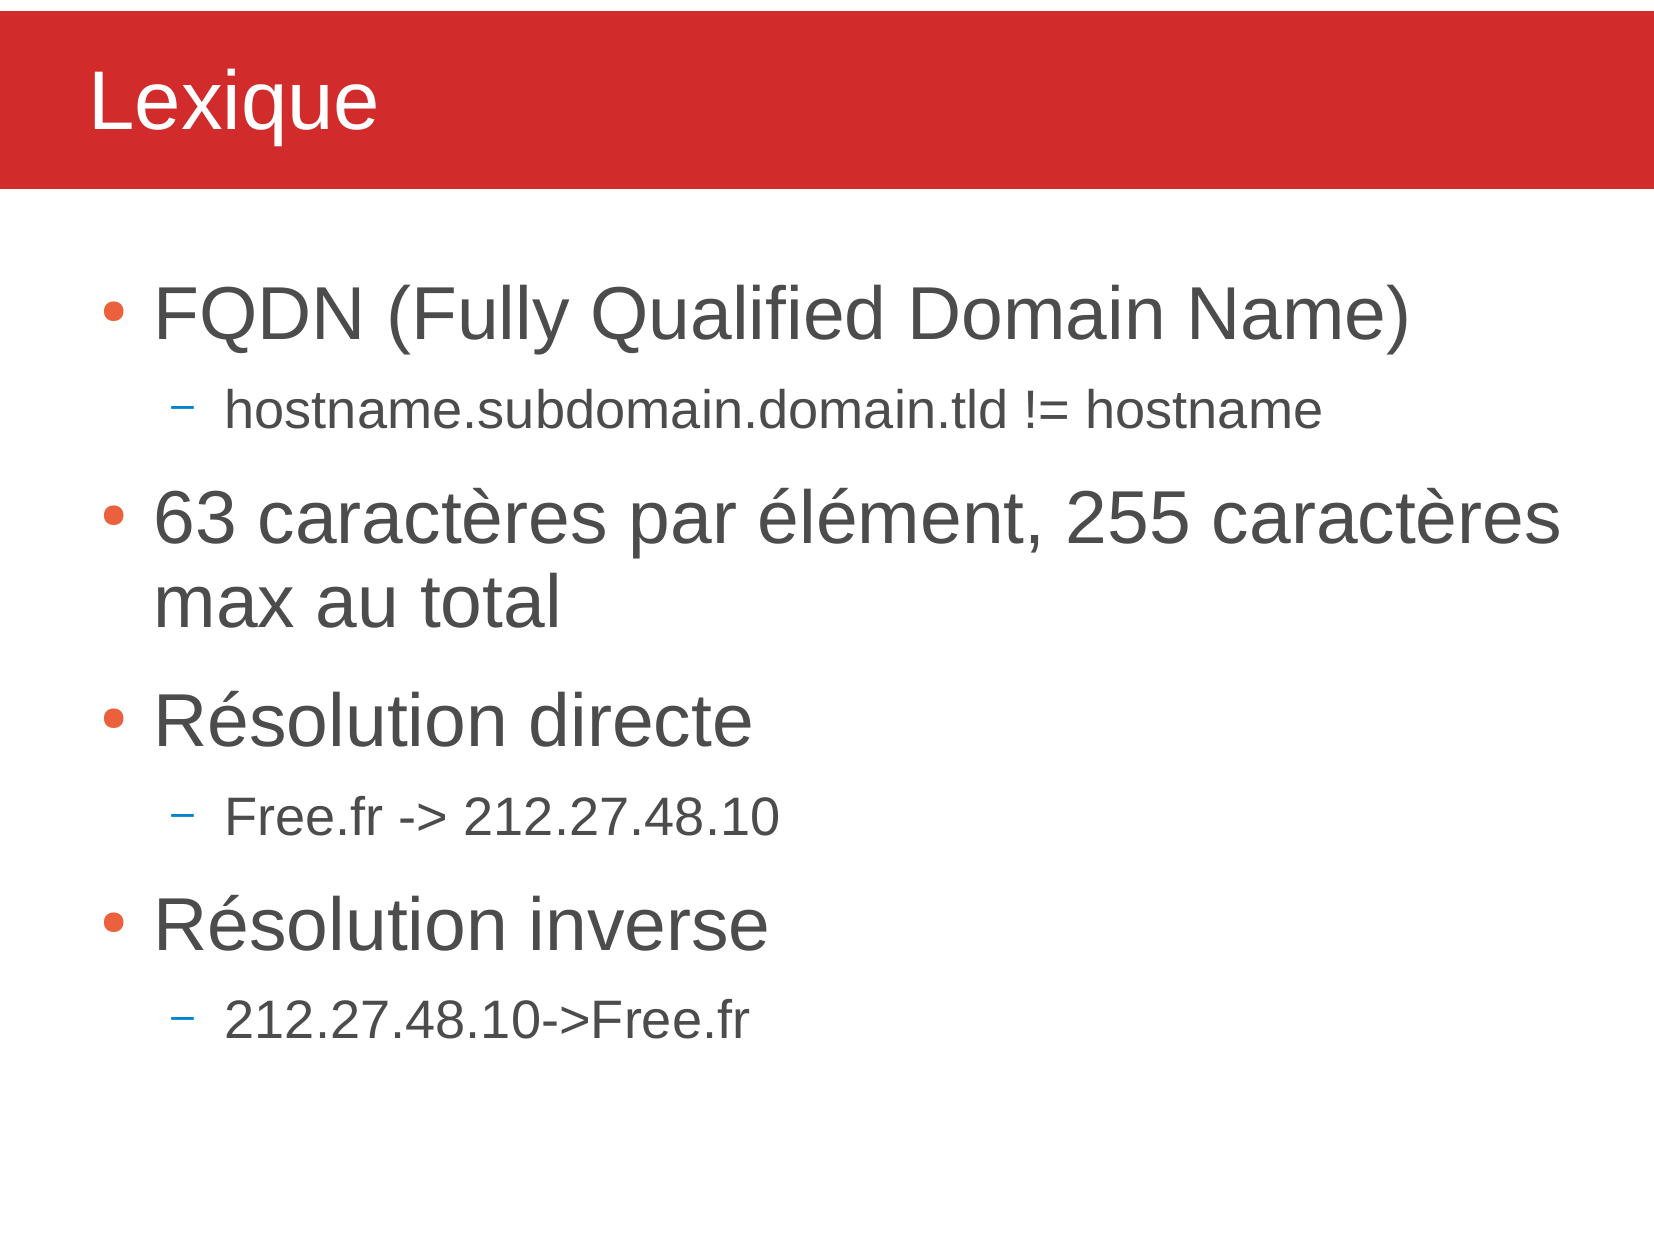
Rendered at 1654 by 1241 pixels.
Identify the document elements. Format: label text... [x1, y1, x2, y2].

list FQDN (Fully Qualified Domain Name) hostname.subdomain.domain.tld != hostname 63 caractères par élément, 255 caractères max au total Résolution directe Free.fr -> 212.27.48.10 Résolution inverse 212.27.48.10->Free.fr [82, 271, 1571, 1134]
title Lexique [0, 11, 1654, 189]
